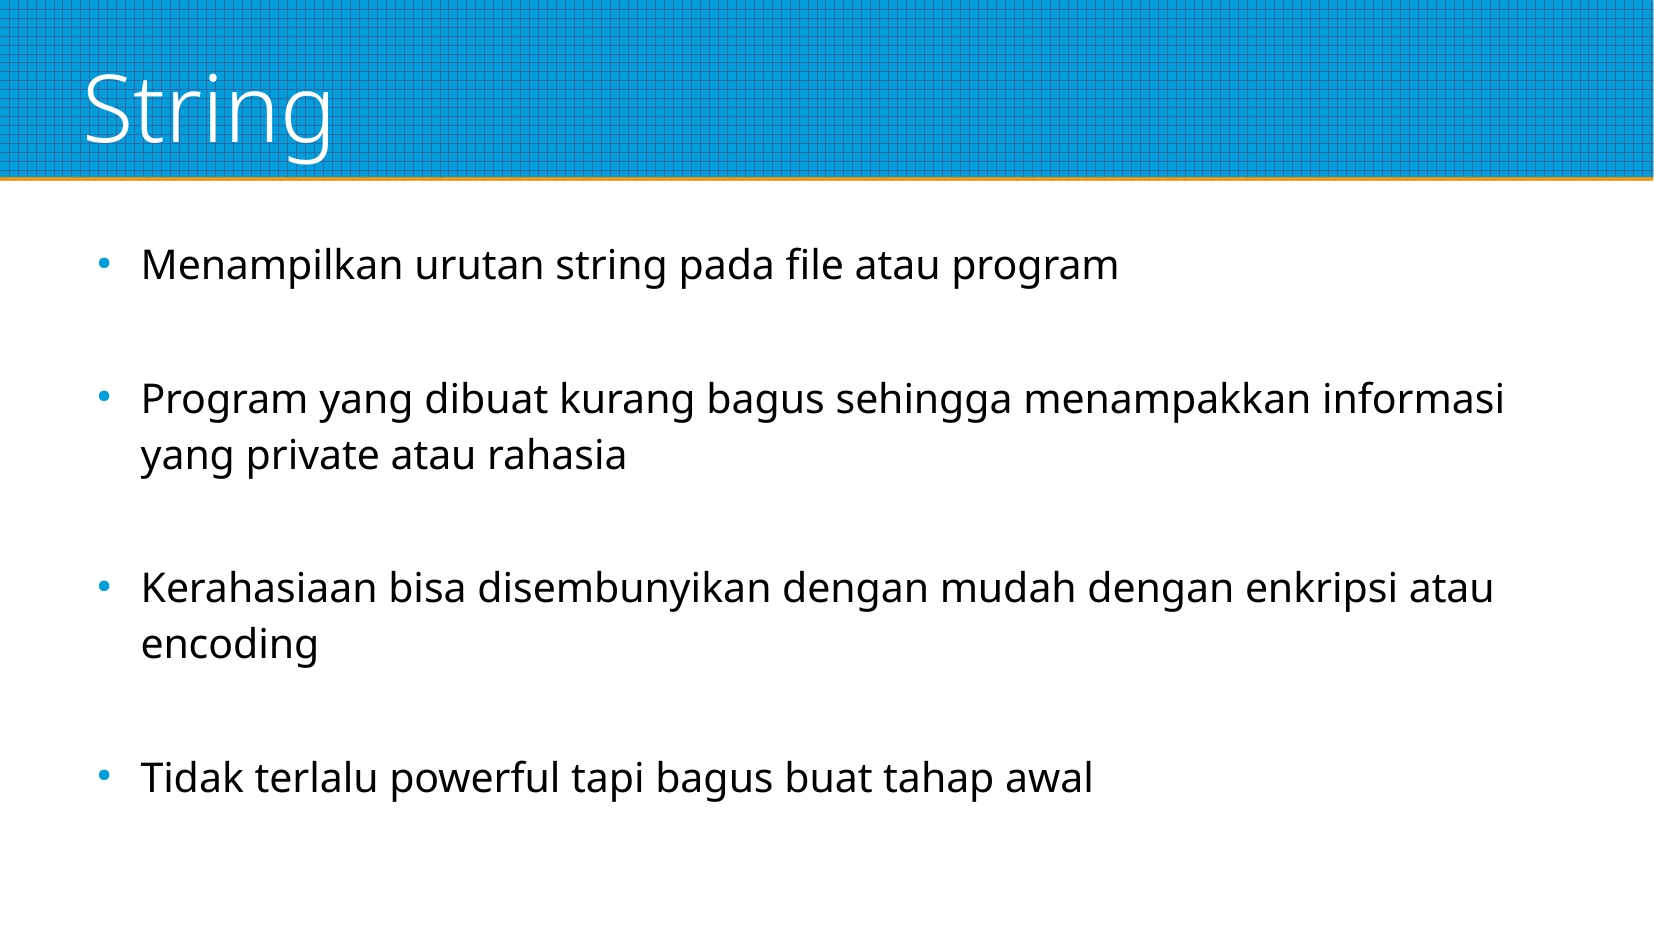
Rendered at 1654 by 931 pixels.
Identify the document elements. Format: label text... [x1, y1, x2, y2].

list Menampilkan urutan string pada file atau program Program yang dibuat kurang bagus sehingga menampakkan informasi yang private atau rahasia Kerahasiaan bisa disembunyikan dengan mudah dengan enkripsi atau encoding Tidak terlalu powerful tapi bagus buat tahap awal [82, 236, 1563, 811]
title String [82, 14, 1571, 171]
